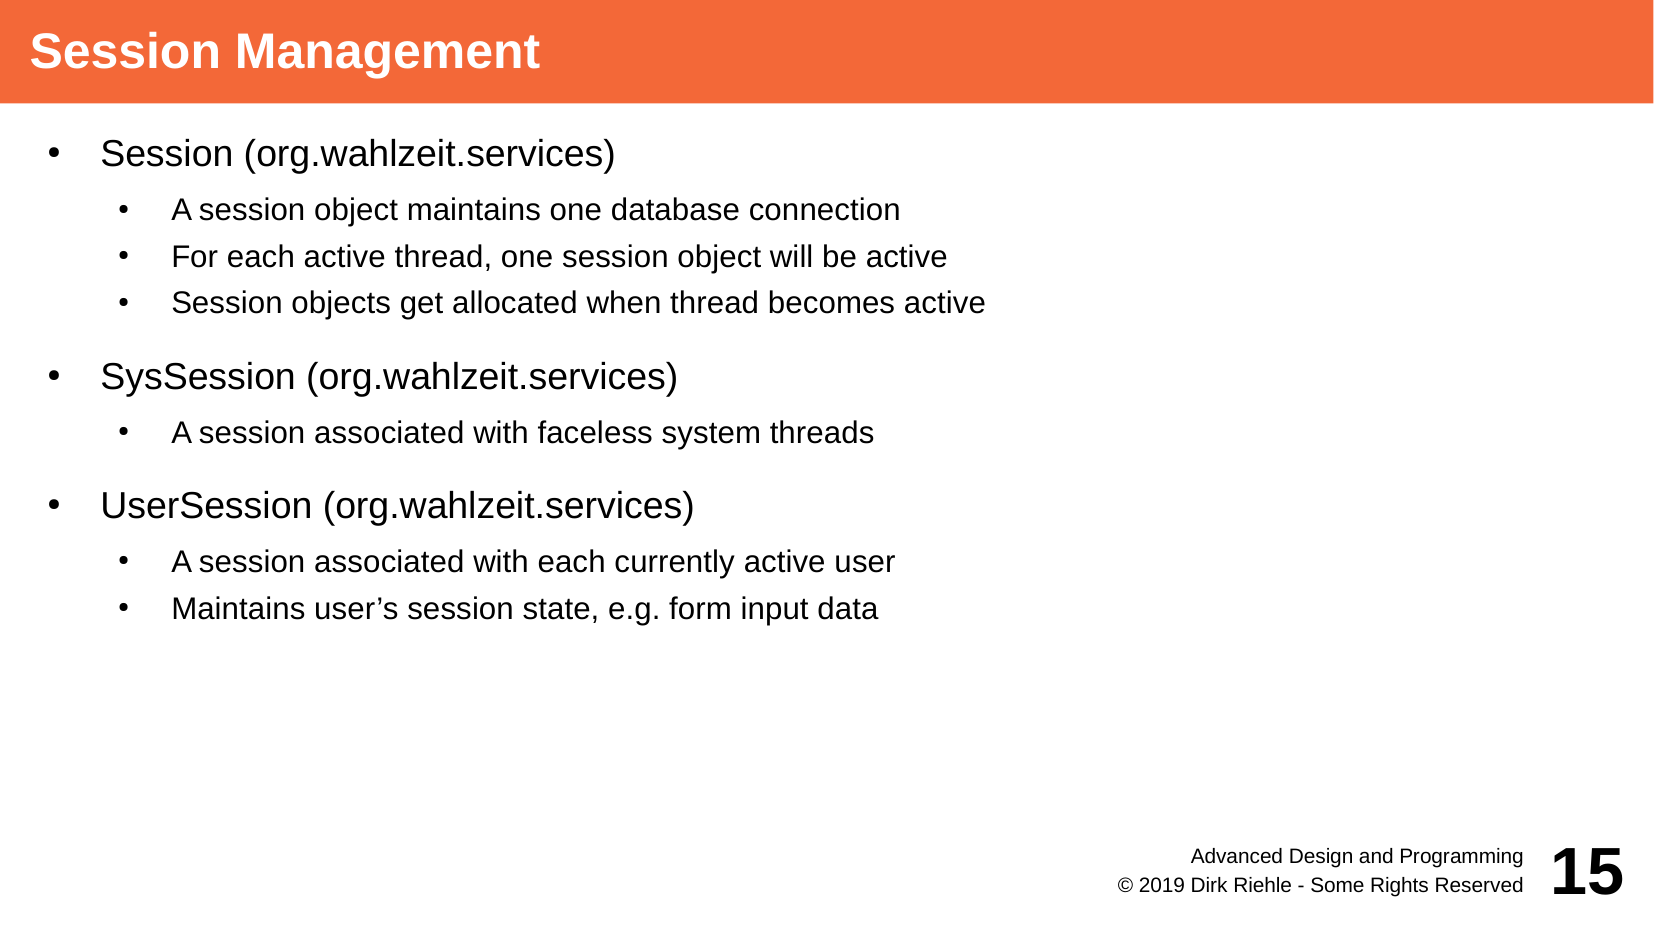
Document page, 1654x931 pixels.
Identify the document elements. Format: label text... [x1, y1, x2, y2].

list Session (org.wahlzeit.services) A session object maintains one database connection For each active thread, one session object will be active Session objects get allocated when thread becomes active SysSession (org.wahlzeit.services) A session associated with faceless system threads UserSession (org.wahlzeit.services) A session associated with each currently active user Maintains user’s session state, e.g. form input data [29, 132, 1625, 813]
title Session Management [0, 0, 1654, 104]
